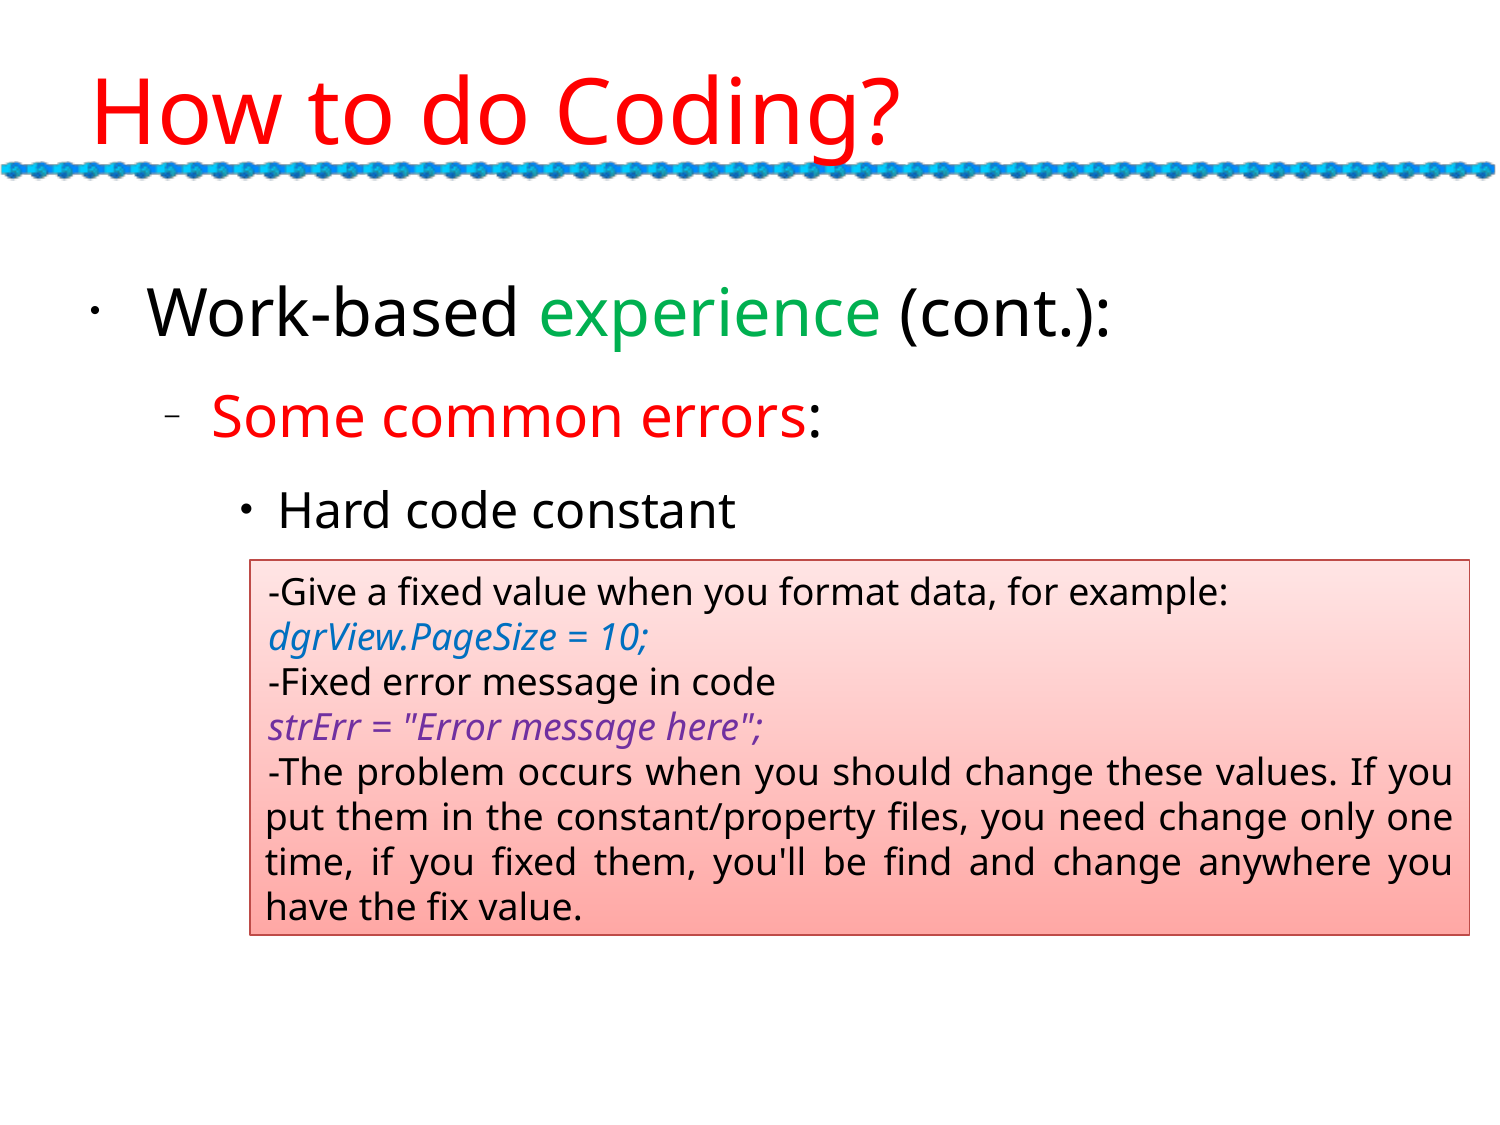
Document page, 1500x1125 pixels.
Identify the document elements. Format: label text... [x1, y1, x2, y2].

title How to do Coding? [75, 45, 1425, 233]
picture [1425, 161, 1499, 181]
text_box -Give a fixed value when you format data, for example: dgrView.PageSize = 10; -Fixed error message in code strErr = "Error message here"; -The problem occurs when you should change these values. If you put them in the constant/property files, you need change only one time, if you fixed them, you'll be find and change anywhere you have the fix value. [249, 559, 1470, 935]
list Work-based experience (cont.): Some common errors: Hard code constant [75, 262, 1425, 1005]
picture [0, 161, 75, 181]
